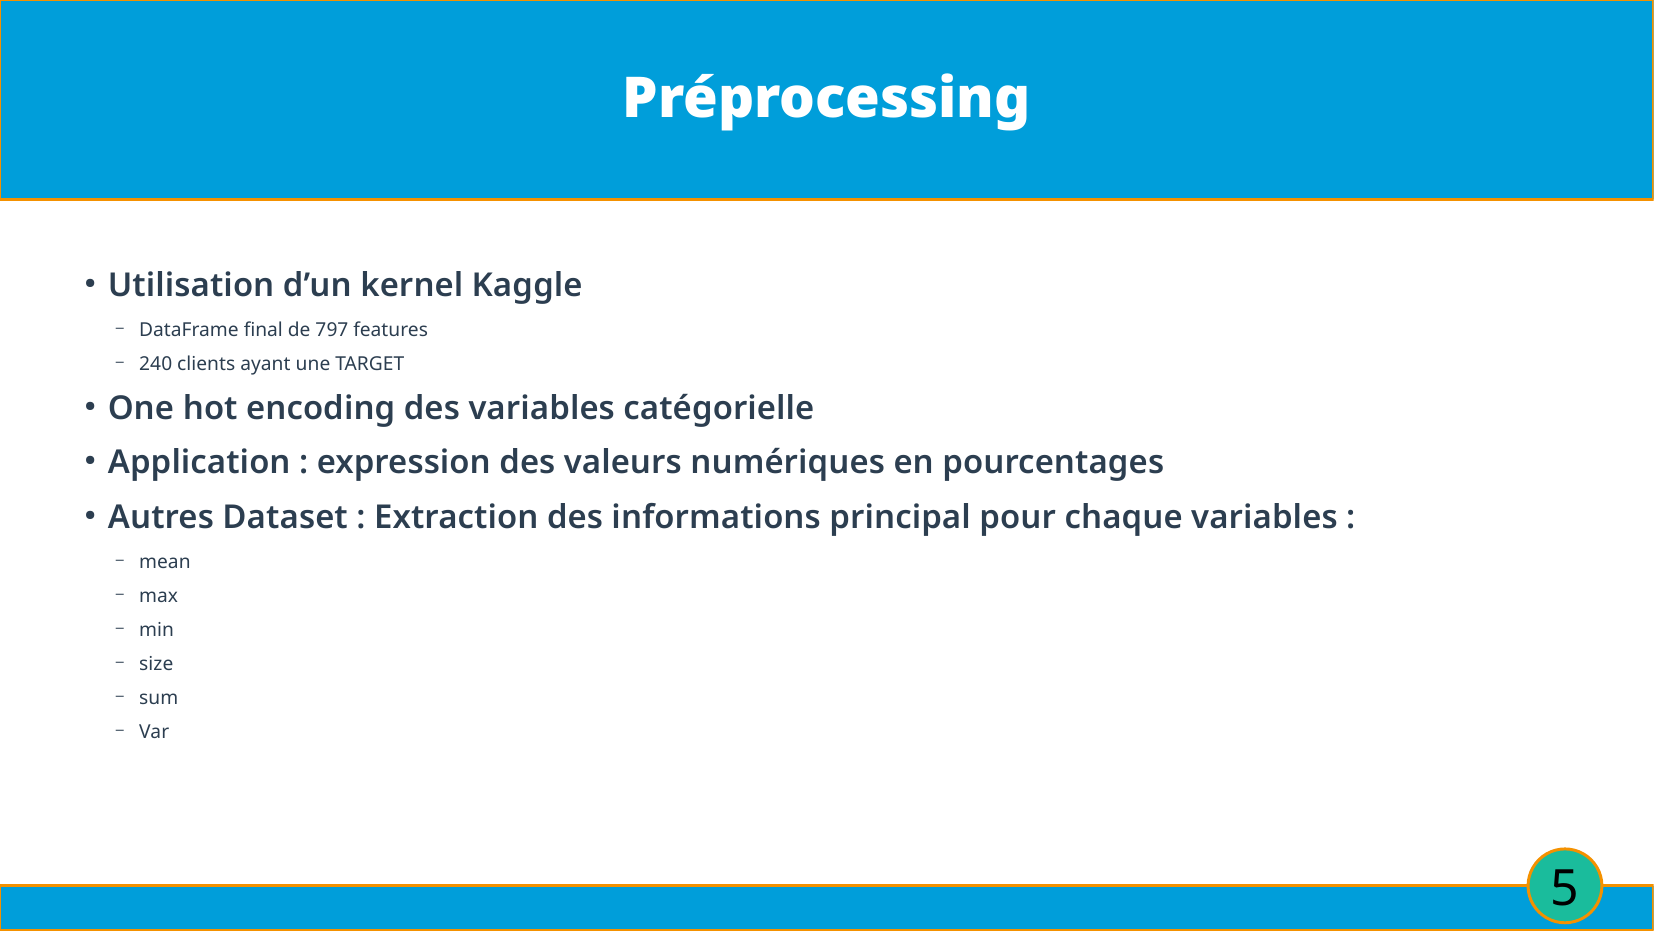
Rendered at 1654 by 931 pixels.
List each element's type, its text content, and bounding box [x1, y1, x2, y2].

title Préprocessing [59, 37, 1595, 155]
list Utilisation d’un kernel Kaggle DataFrame final de 797 features 240 clients ayant une TARGET One hot encoding des variables catégorielle Application : expression des valeurs numériques en pourcentages Autres Dataset : Extraction des informations principal pour chaque variables : mean max min size sum Var [76, 206, 1565, 747]
